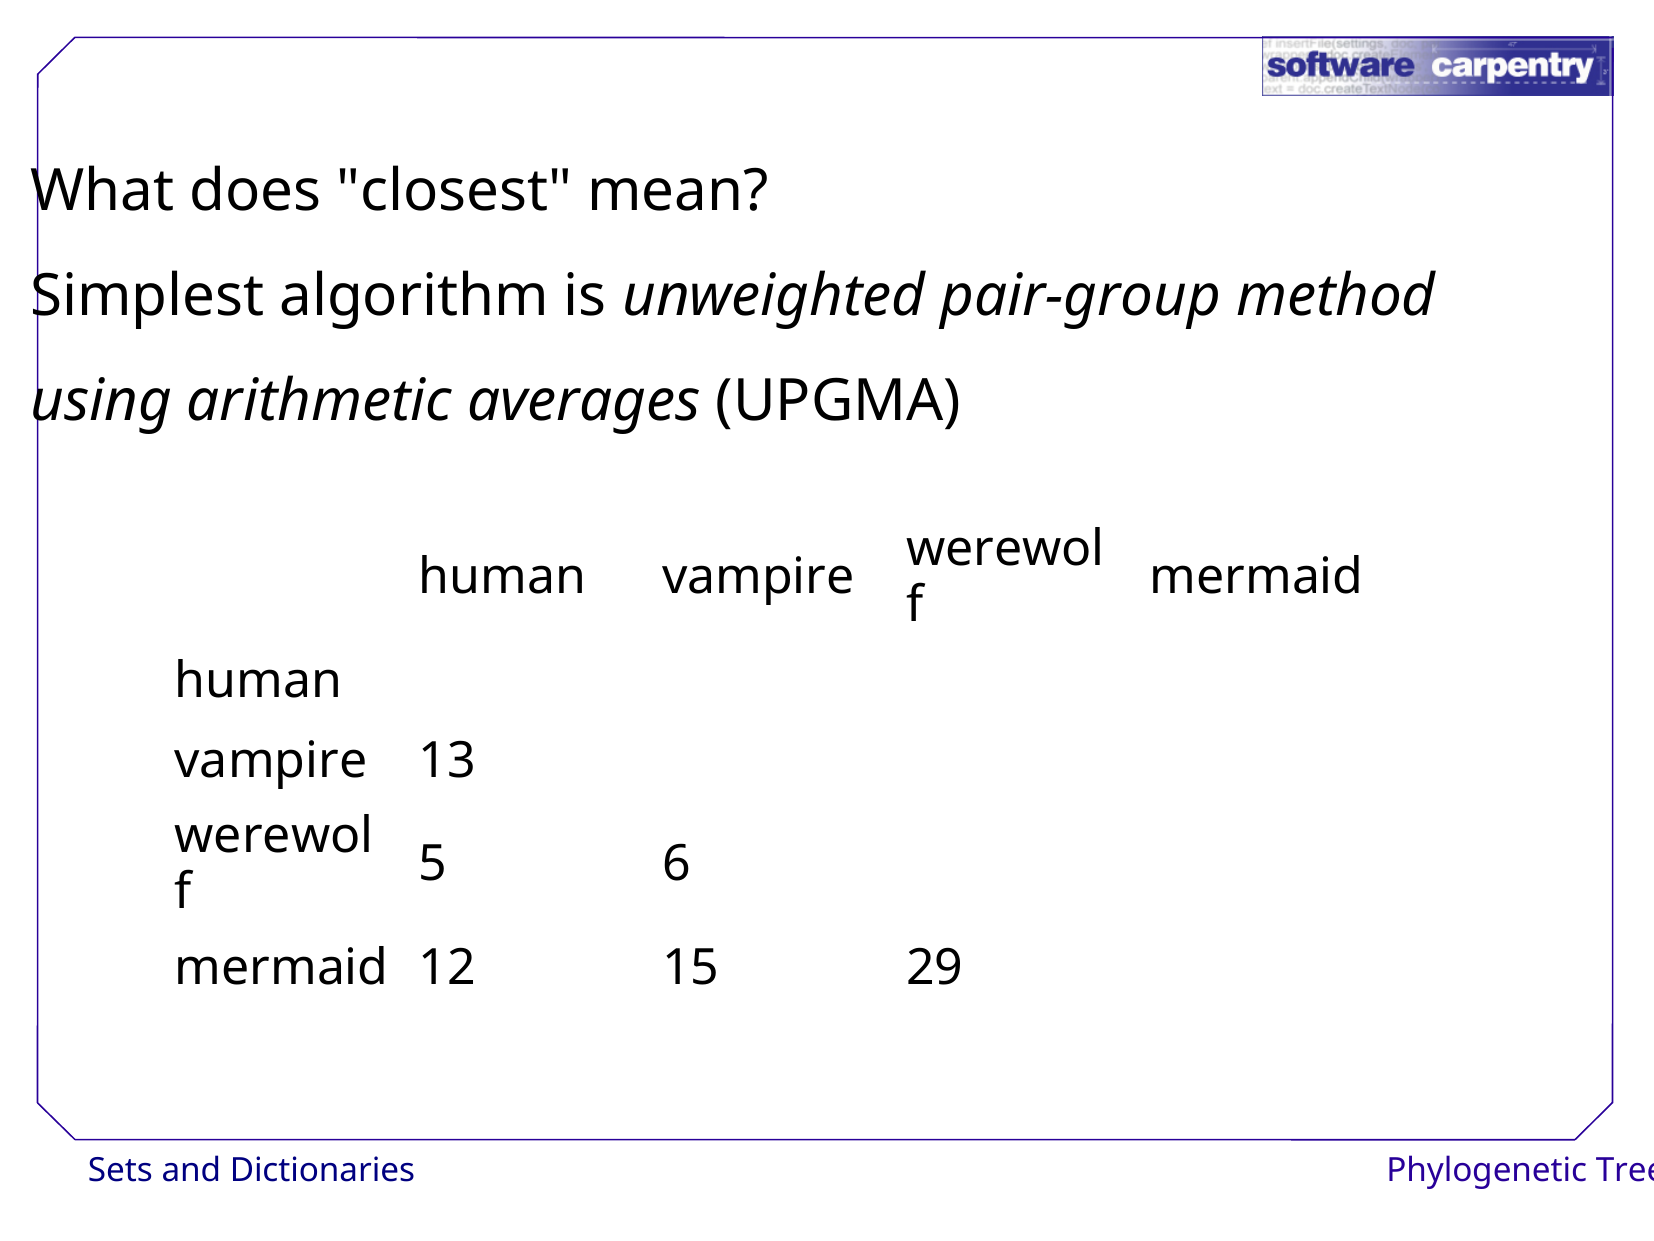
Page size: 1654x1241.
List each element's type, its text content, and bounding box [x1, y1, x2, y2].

table_cell [647, 640, 891, 720]
table_cell 5 [404, 801, 647, 928]
table_header human [404, 514, 647, 640]
table_cell 15 [647, 928, 891, 1007]
table_header [160, 514, 404, 640]
table_cell 13 [404, 720, 647, 801]
table_cell werewolf [160, 801, 404, 928]
table_cell 12 [404, 928, 647, 1007]
table_cell [891, 720, 1135, 801]
table_cell [1135, 801, 1379, 928]
table_cell human [160, 640, 404, 720]
table_cell 6 [647, 801, 891, 928]
table_cell mermaid [160, 928, 404, 1007]
table_cell 29 [891, 928, 1135, 1007]
table_cell [1135, 720, 1379, 801]
table_header mermaid [1135, 514, 1379, 640]
table_cell vampire [160, 720, 404, 801]
table_header werewolf [891, 514, 1135, 640]
table_header vampire [647, 514, 891, 640]
text_box What does "closest" mean? Simplest algorithm is unweighted pair-group method using arithmetic averages (UPGMA) [15, 109, 1601, 440]
table_cell [1135, 928, 1379, 1007]
table_cell [404, 640, 647, 720]
table_cell [1135, 640, 1379, 720]
table_cell [891, 640, 1135, 720]
table_cell [891, 801, 1135, 928]
table_cell [647, 720, 891, 801]
picture [1262, 36, 1614, 96]
